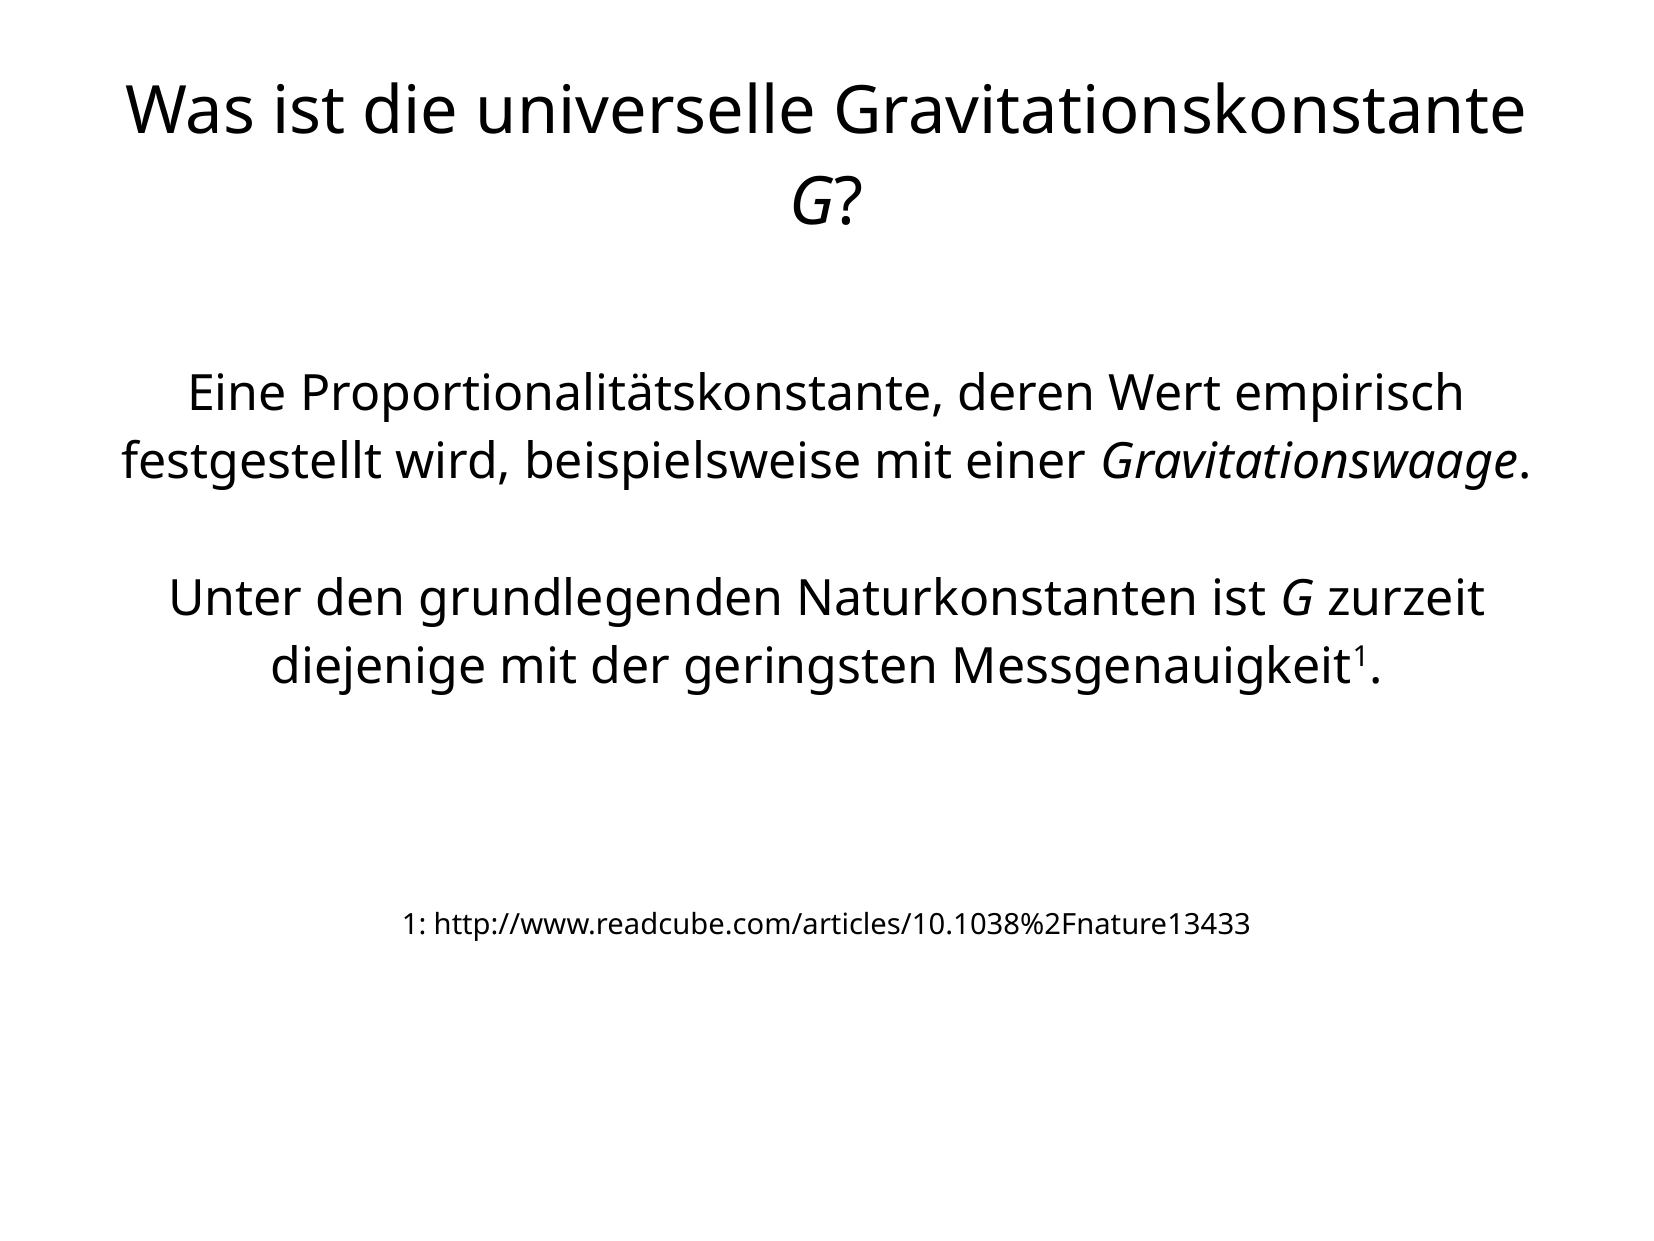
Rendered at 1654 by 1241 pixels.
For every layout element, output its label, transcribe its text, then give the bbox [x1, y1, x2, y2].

title Was ist die universelle Gravitationskonstante G? [82, 49, 1571, 257]
subtitle Eine Proportionalitätskonstante, deren Wert empirisch festgestellt wird, beispielsweise mit einer Gravitationswaage. Unter den grundlegenden Naturkonstanten ist G zurzeit diejenige mit der geringsten Messgenauigkeit1. 1: http://www.readcube.com/articles/10.1038%2Fnature13433 [82, 290, 1571, 1010]
